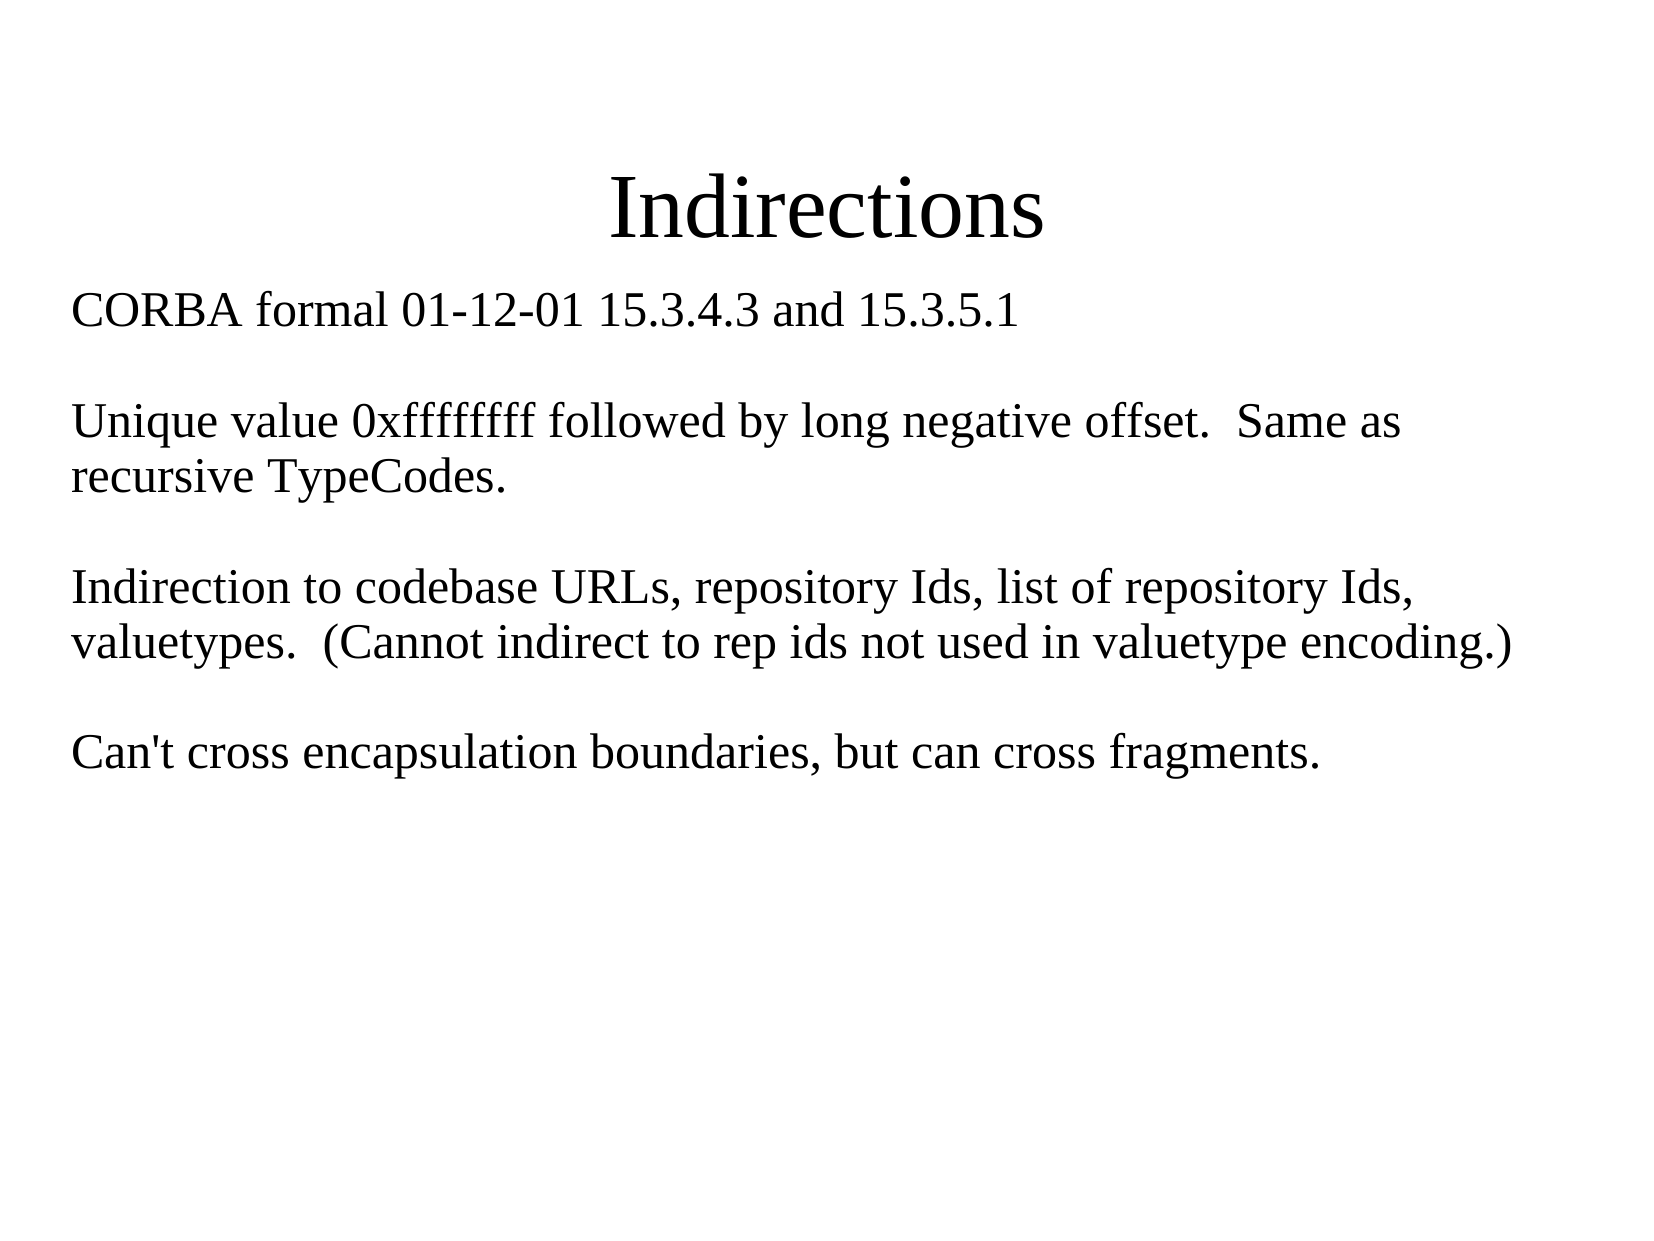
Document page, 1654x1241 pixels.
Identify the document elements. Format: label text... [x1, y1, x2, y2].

title Indirections [121, 102, 1534, 282]
text_box CORBA formal 01-12-01 15.3.4.3 and 15.3.5.1 Unique value 0xffffffff followed by long negative offset. Same as recursive TypeCodes. Indirection to codebase URLs, repository Ids, list of repository Ids, valuetypes. (Cannot indirect to rep ids not used in valuetype encoding.) Can't cross encapsulation boundaries, but can cross fragments. [71, 282, 1584, 1129]
